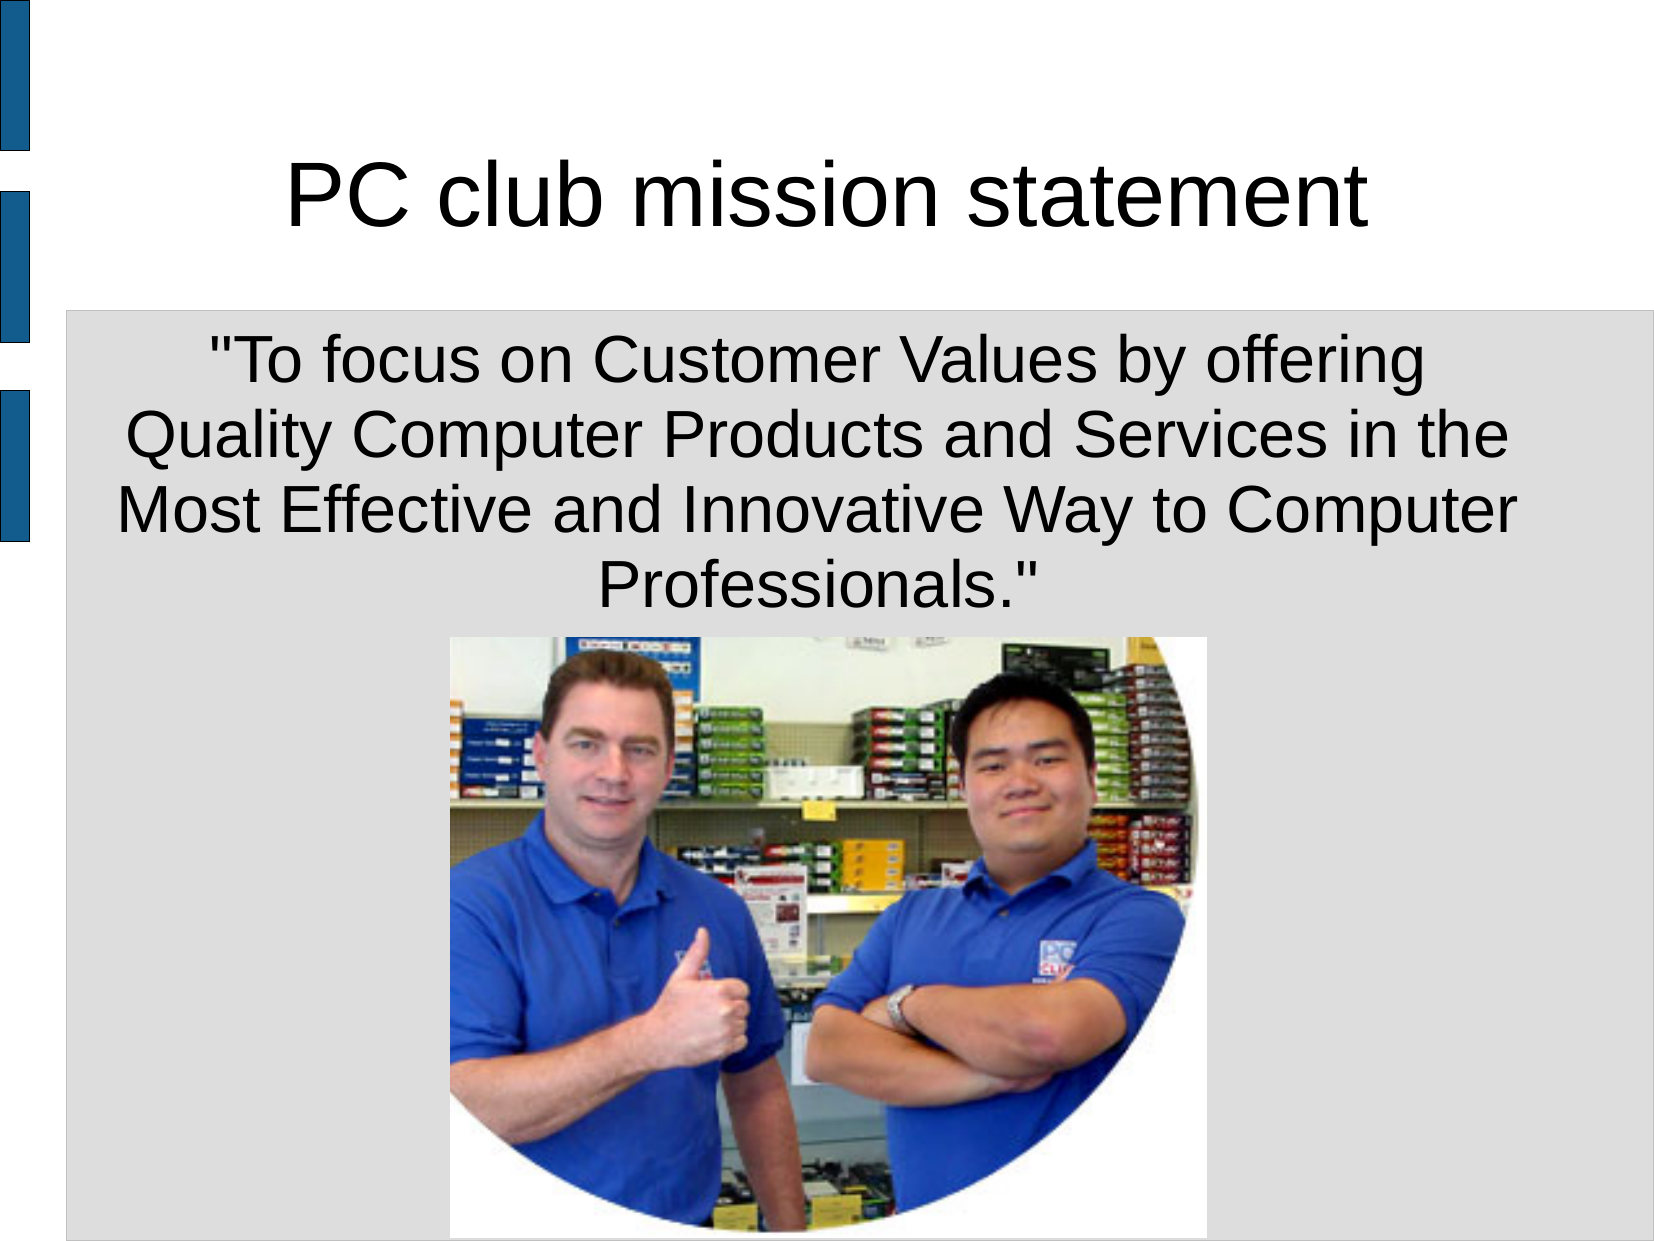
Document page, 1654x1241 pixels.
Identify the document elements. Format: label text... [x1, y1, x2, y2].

picture [450, 637, 1207, 1238]
subtitle "To focus on Customer Values by offering Quality Computer Products and Services in the Most Effective and Innovative Way to Computer Professionals." [112, 81, 1525, 863]
title PC club mission statement [1525, 91, 1534, 299]
